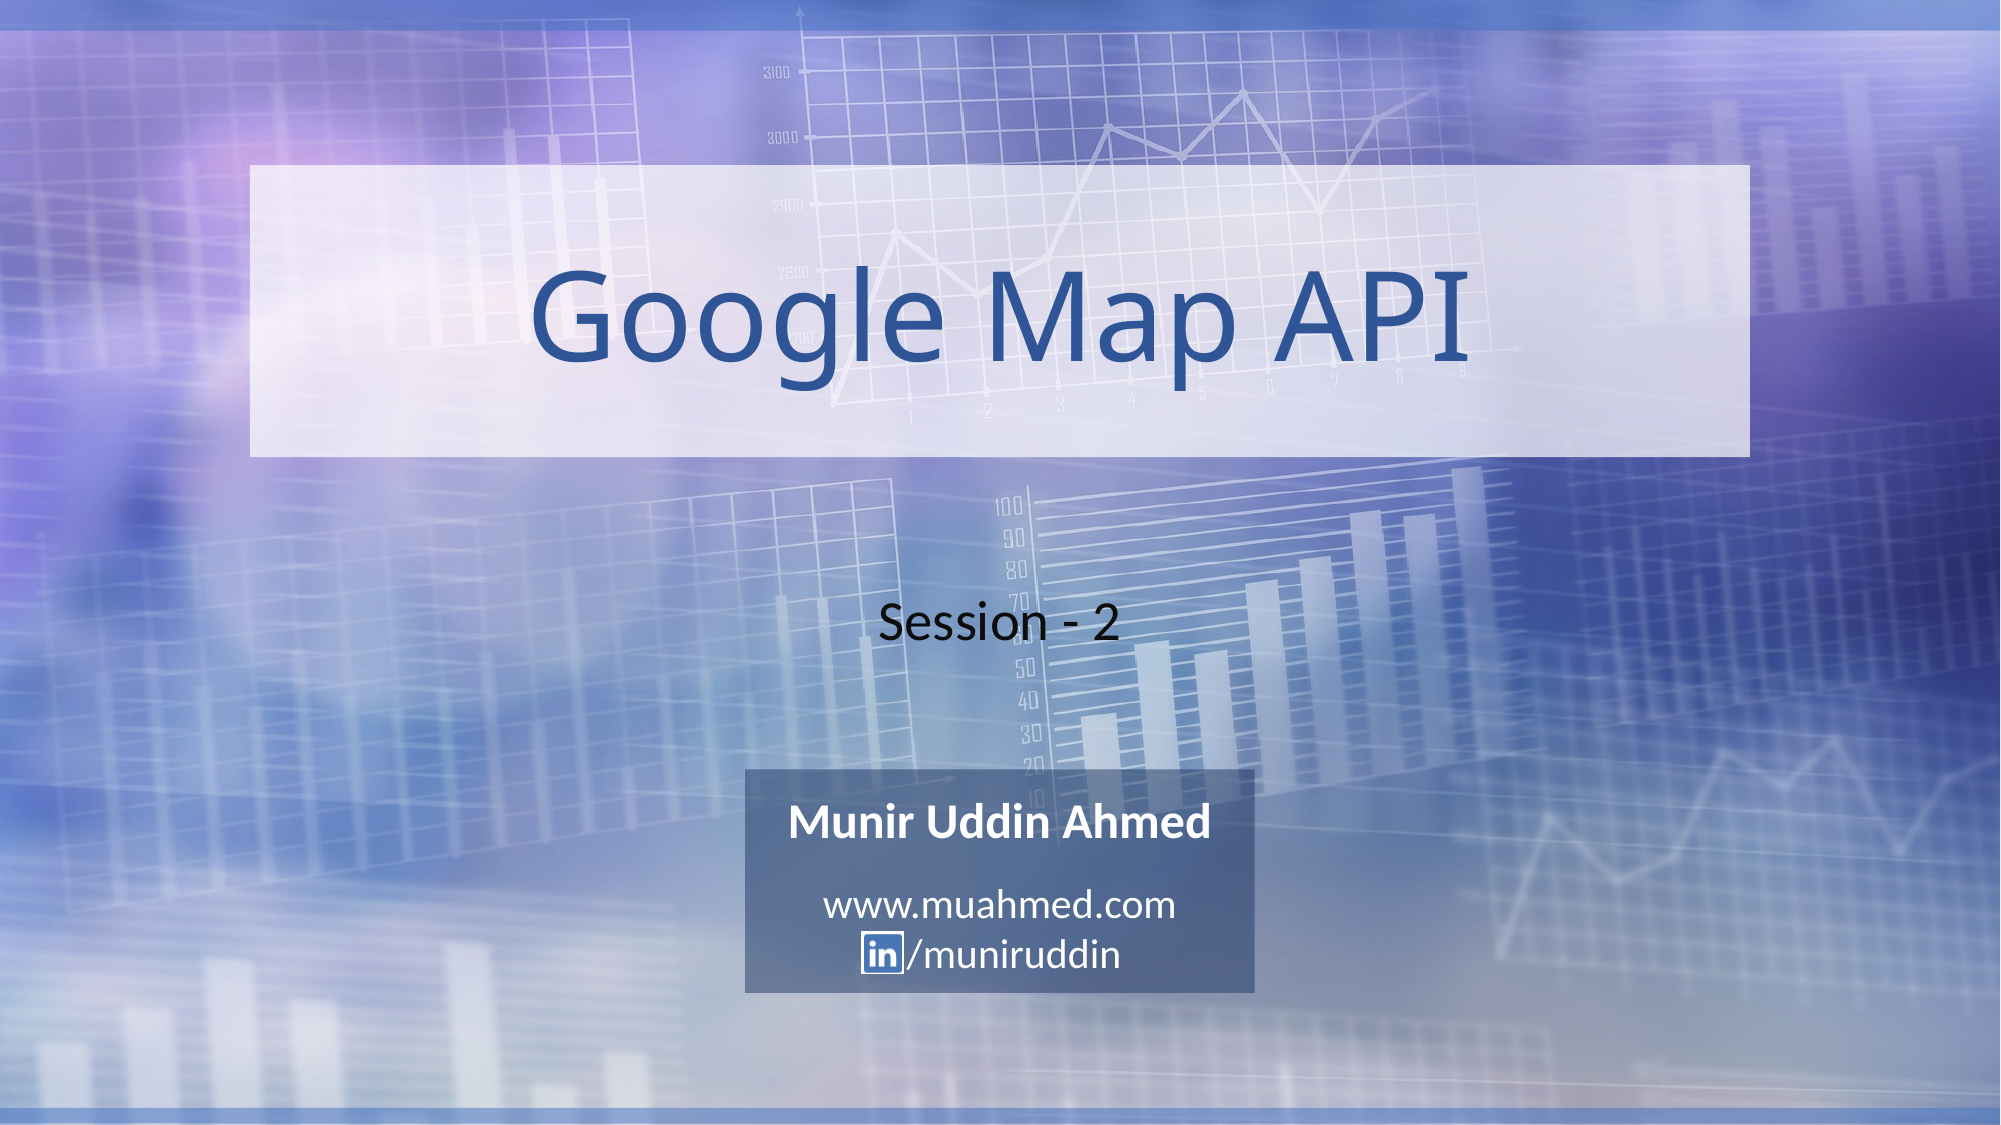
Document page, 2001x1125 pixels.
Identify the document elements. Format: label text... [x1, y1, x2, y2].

picture [0, 31, 2001, 1125]
title Google Map API [249, 165, 1750, 458]
subtitle Session - 2 [249, 576, 1750, 660]
